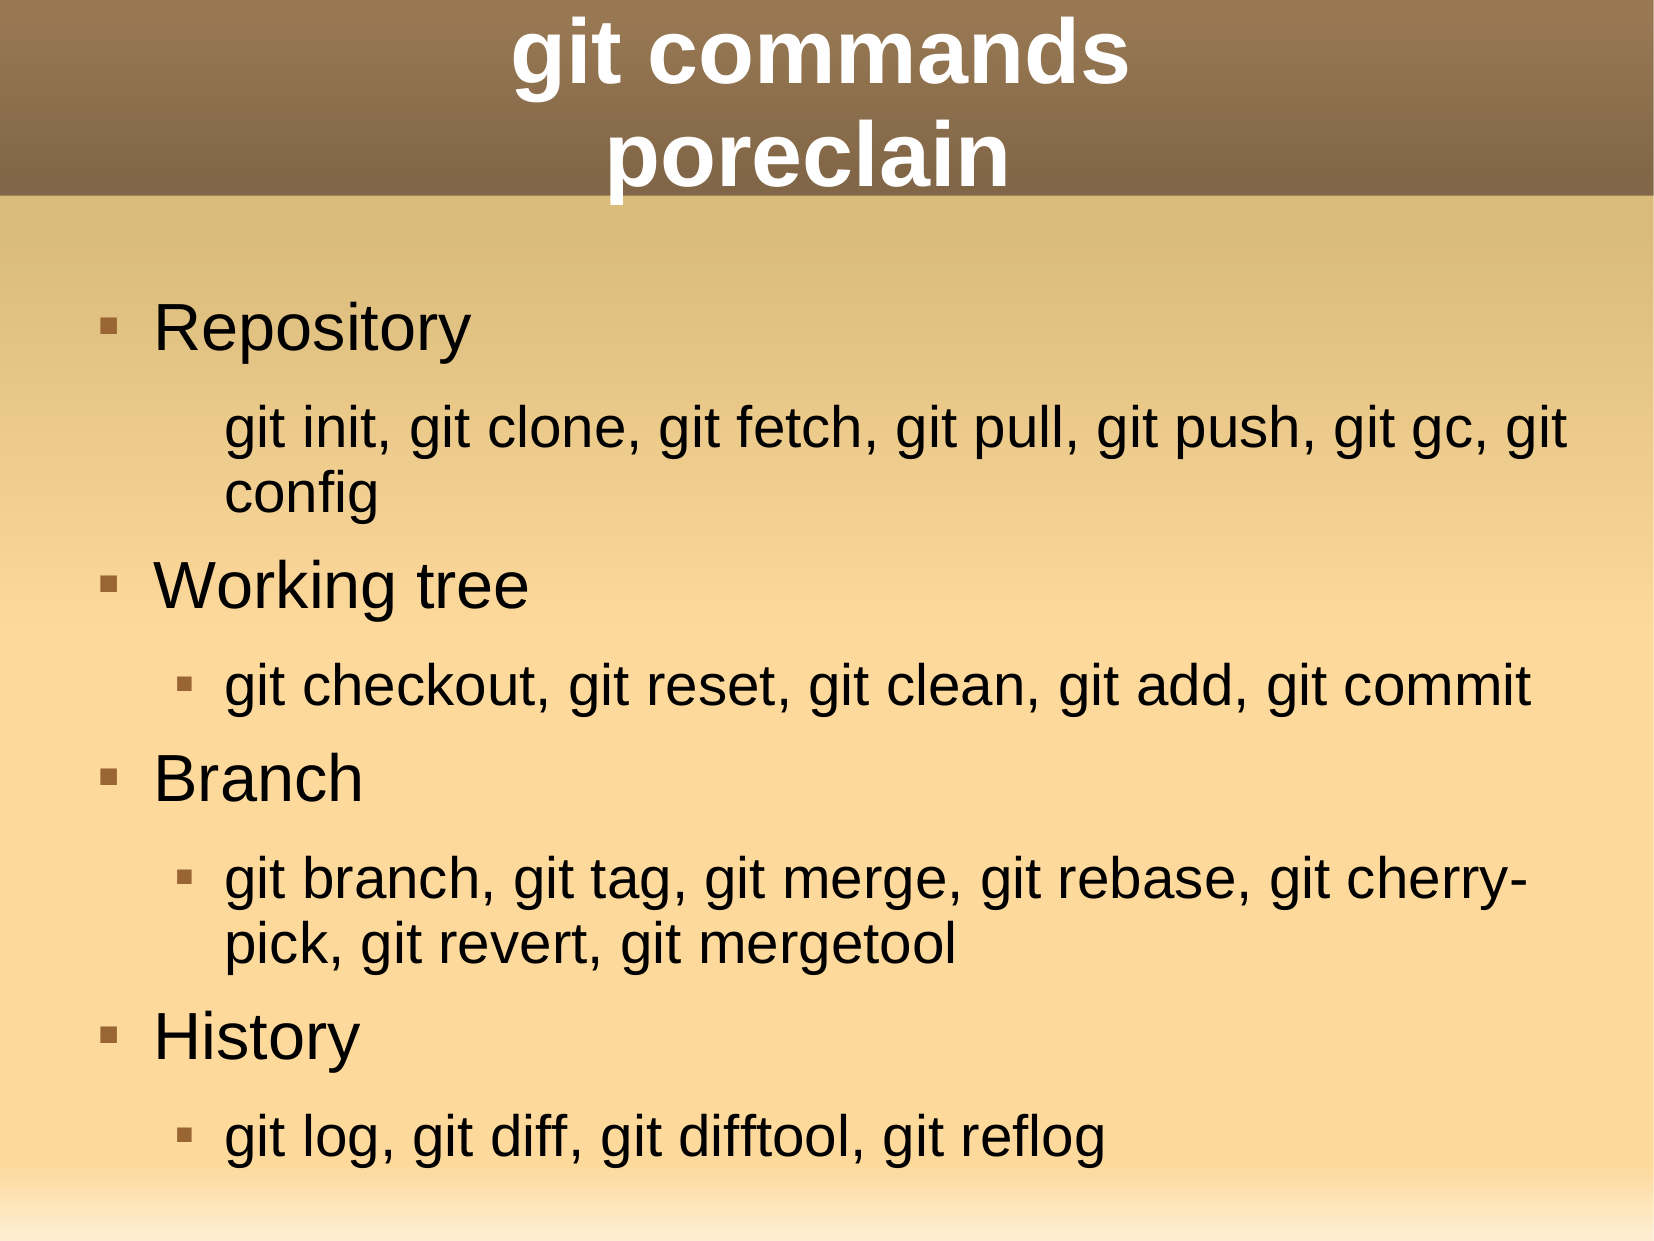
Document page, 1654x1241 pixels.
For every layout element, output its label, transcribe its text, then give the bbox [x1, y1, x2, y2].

title git commands poreclain [76, 1, 1565, 207]
picture [0, 0, 1654, 1241]
list Repository git init, git clone, git fetch, git pull, git push, git gc, git config Working tree git checkout, git reset, git clean, git add, git commit Branch git branch, git tag, git merge, git rebase, git cherry-pick, git revert, git mergetool History git log, git diff, git difftool, git reflog [82, 290, 1571, 1169]
